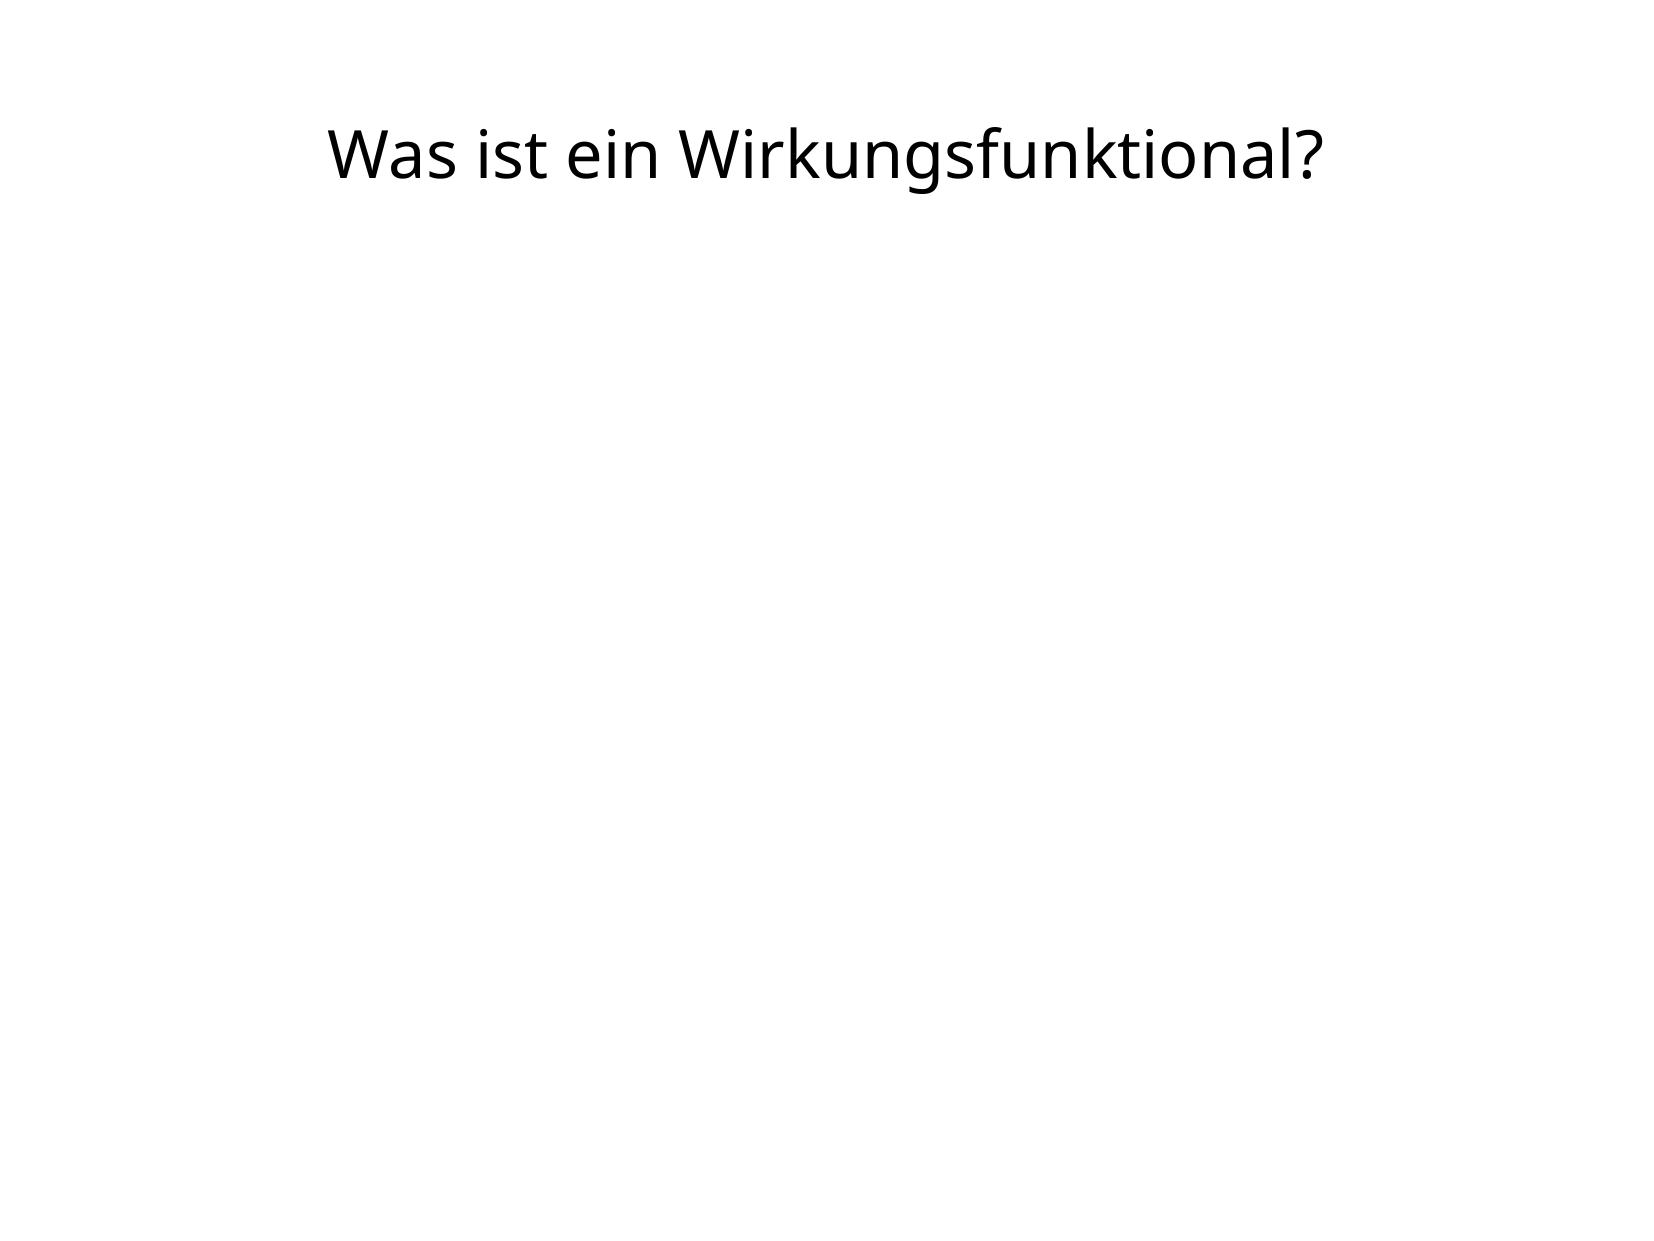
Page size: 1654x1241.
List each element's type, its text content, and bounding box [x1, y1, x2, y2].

title Was ist ein Wirkungsfunktional? [82, 49, 1571, 257]
